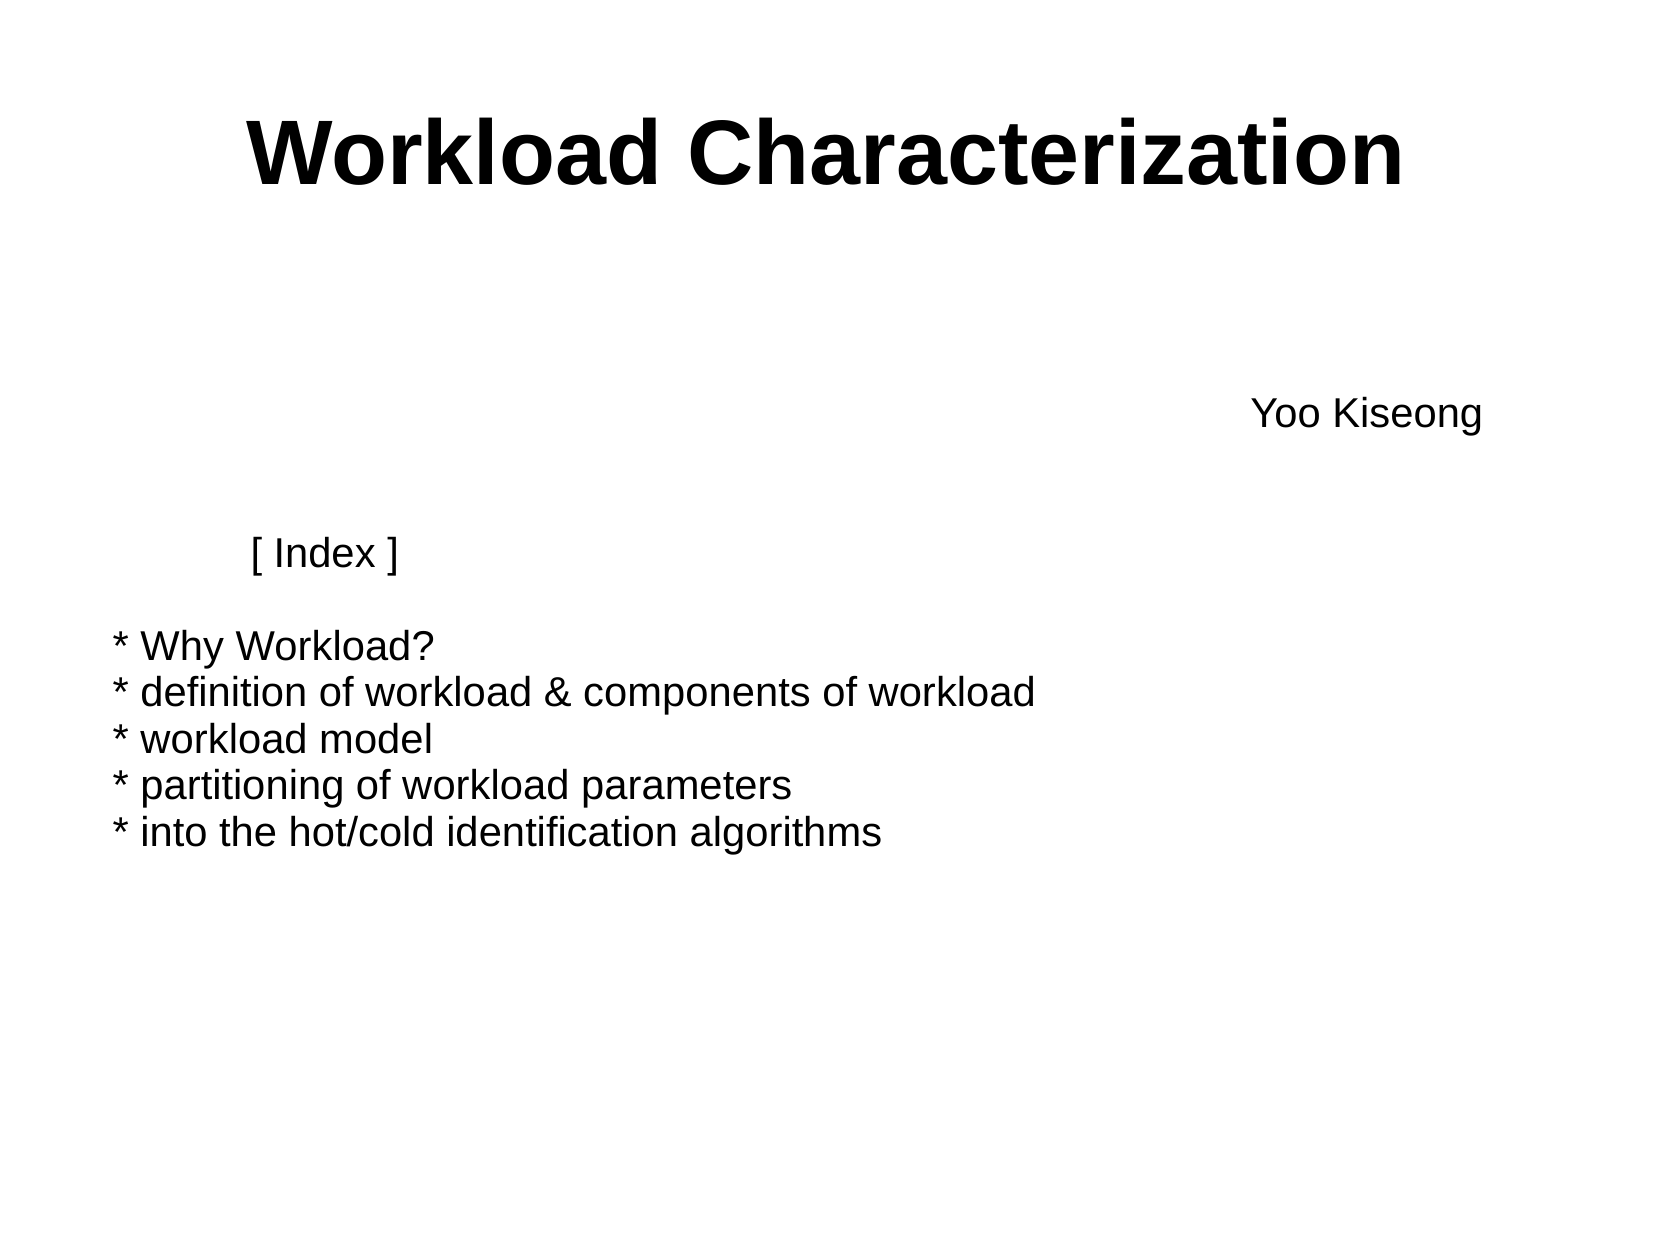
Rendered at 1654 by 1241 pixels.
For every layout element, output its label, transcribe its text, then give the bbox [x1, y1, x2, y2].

subtitle Yoo Kiseong [ Index ] * Why Workload? * definition of workload & components of workload * workload model * partitioning of workload parameters * into the hot/cold identification algorithms [82, 19, 1571, 1040]
